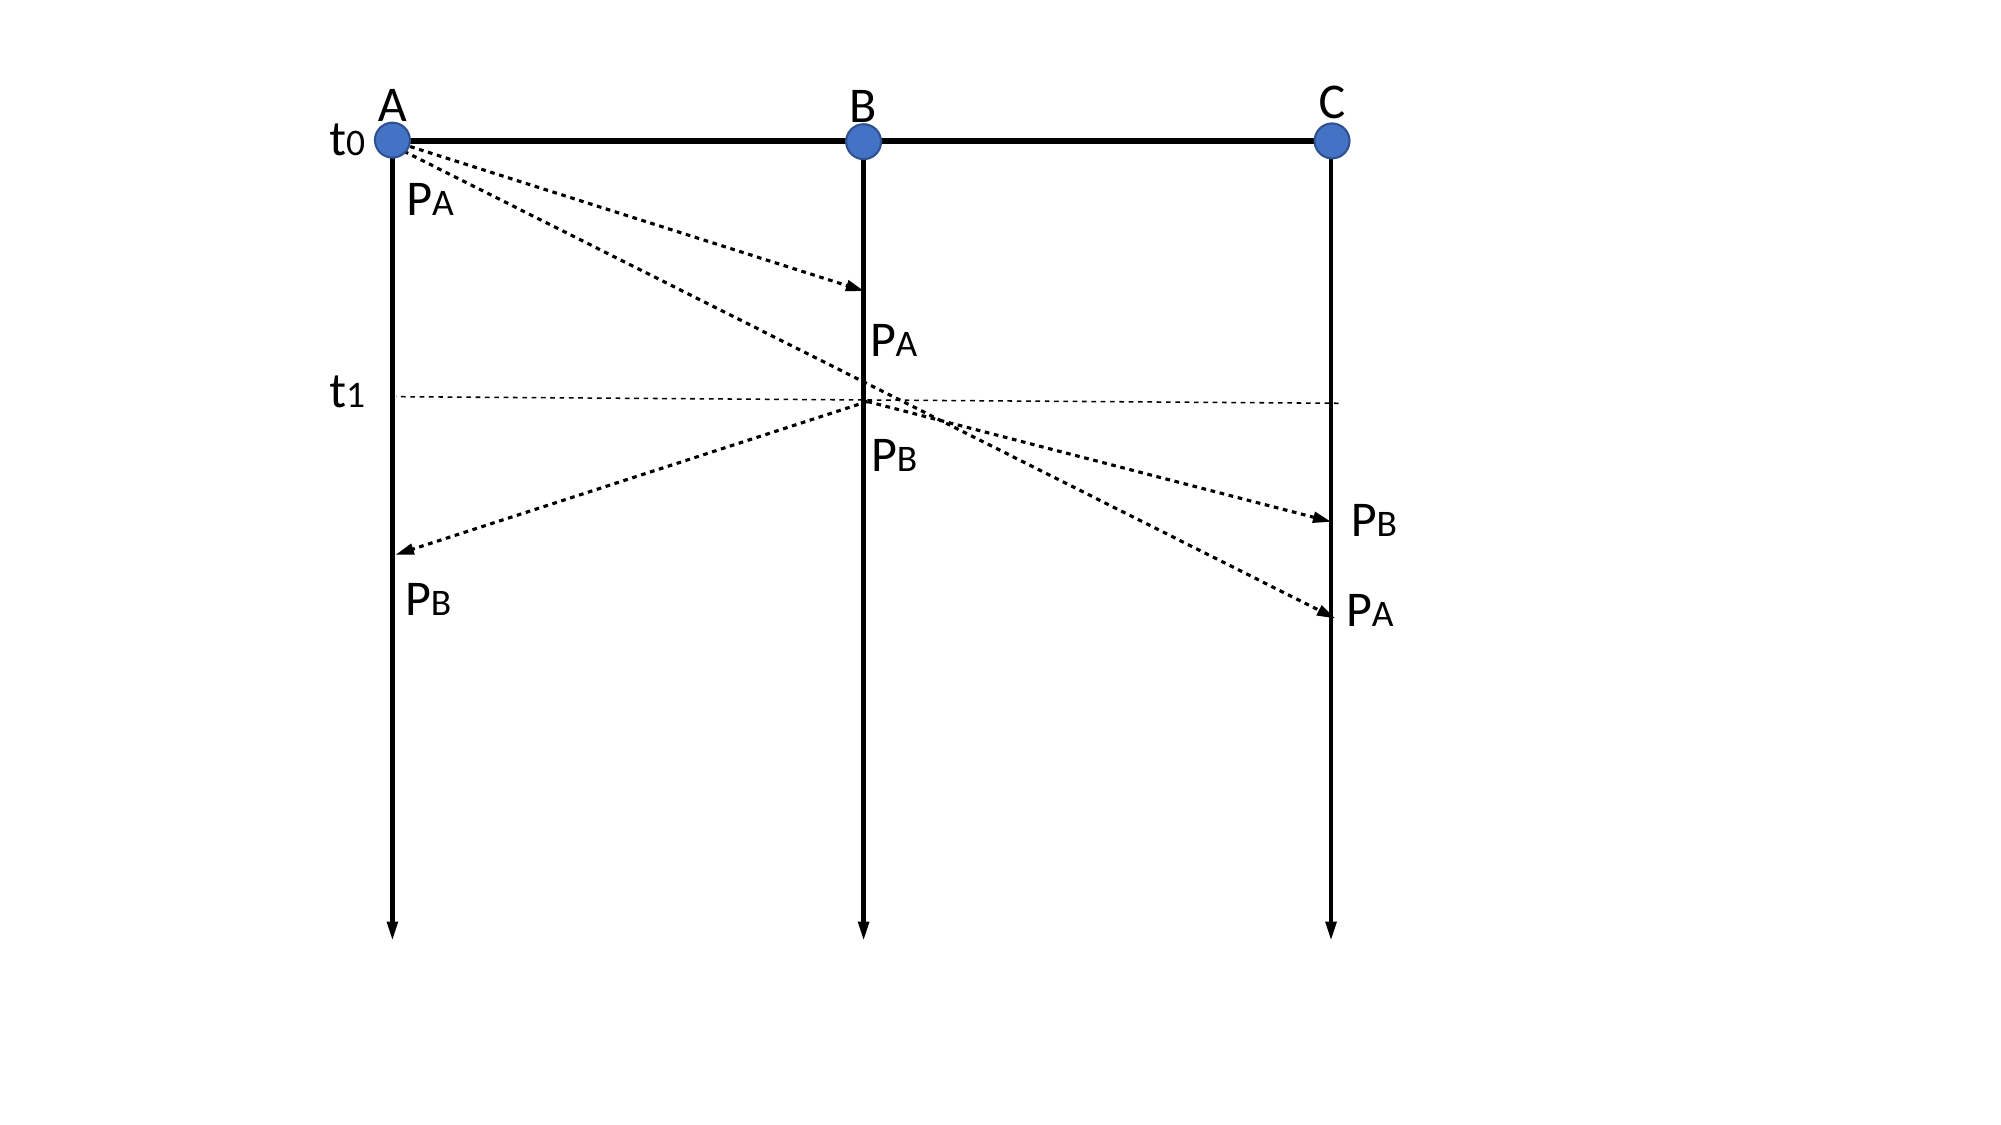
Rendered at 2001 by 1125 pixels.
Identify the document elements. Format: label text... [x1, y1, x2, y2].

text_box PB [856, 414, 978, 491]
text_box [846, 141, 882, 160]
text_box C [1303, 61, 1513, 137]
text_box PA [854, 299, 977, 375]
text_box A [362, 63, 572, 140]
text_box PB [390, 557, 512, 634]
text_box t0 [314, 97, 436, 174]
text_box B [834, 65, 1044, 141]
text_box PA [1331, 568, 1453, 645]
text_box PB [1335, 478, 1458, 555]
text_box t1 [314, 350, 436, 426]
text_box [1314, 137, 1350, 159]
text_box PA [391, 158, 513, 234]
